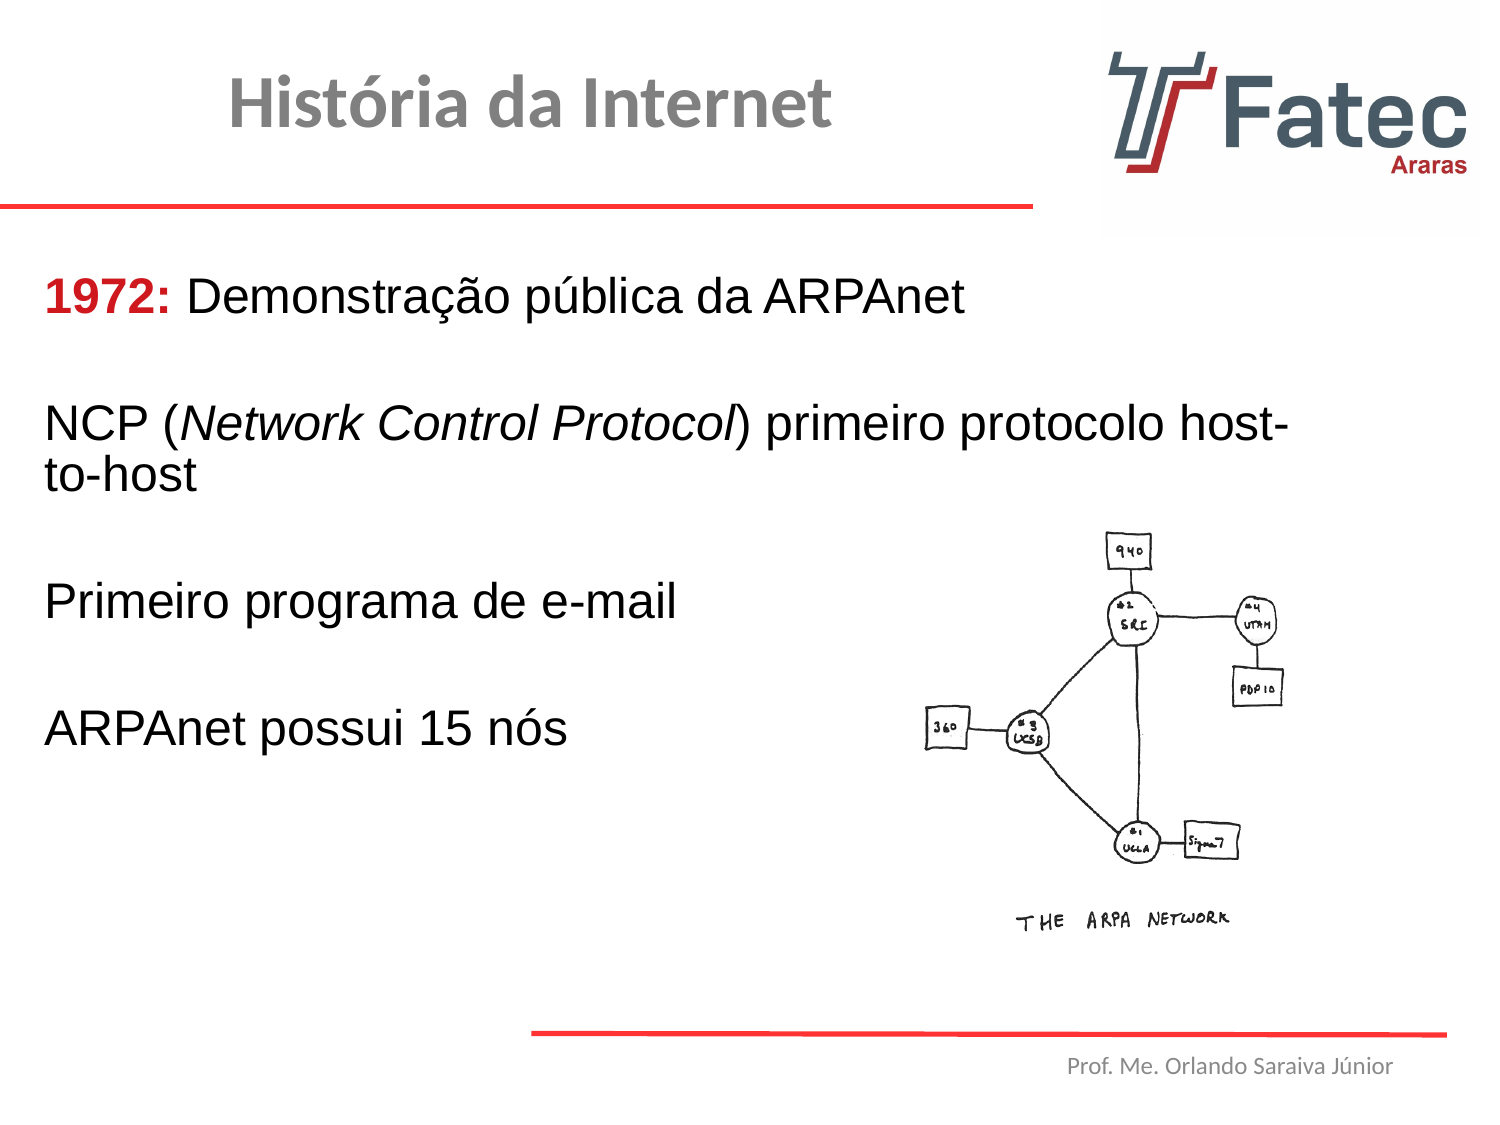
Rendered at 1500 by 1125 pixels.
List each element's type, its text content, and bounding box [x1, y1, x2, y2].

picture [856, 505, 1329, 964]
list 1972: Demonstração pública da ARPAnet NCP (Network Control Protocol) primeiro protocolo host-to-host Primeiro programa de e-mail ARPAnet possui 15 nós [29, 265, 1359, 1004]
picture [1100, 0, 1479, 237]
title História da Internet [0, 45, 1063, 233]
